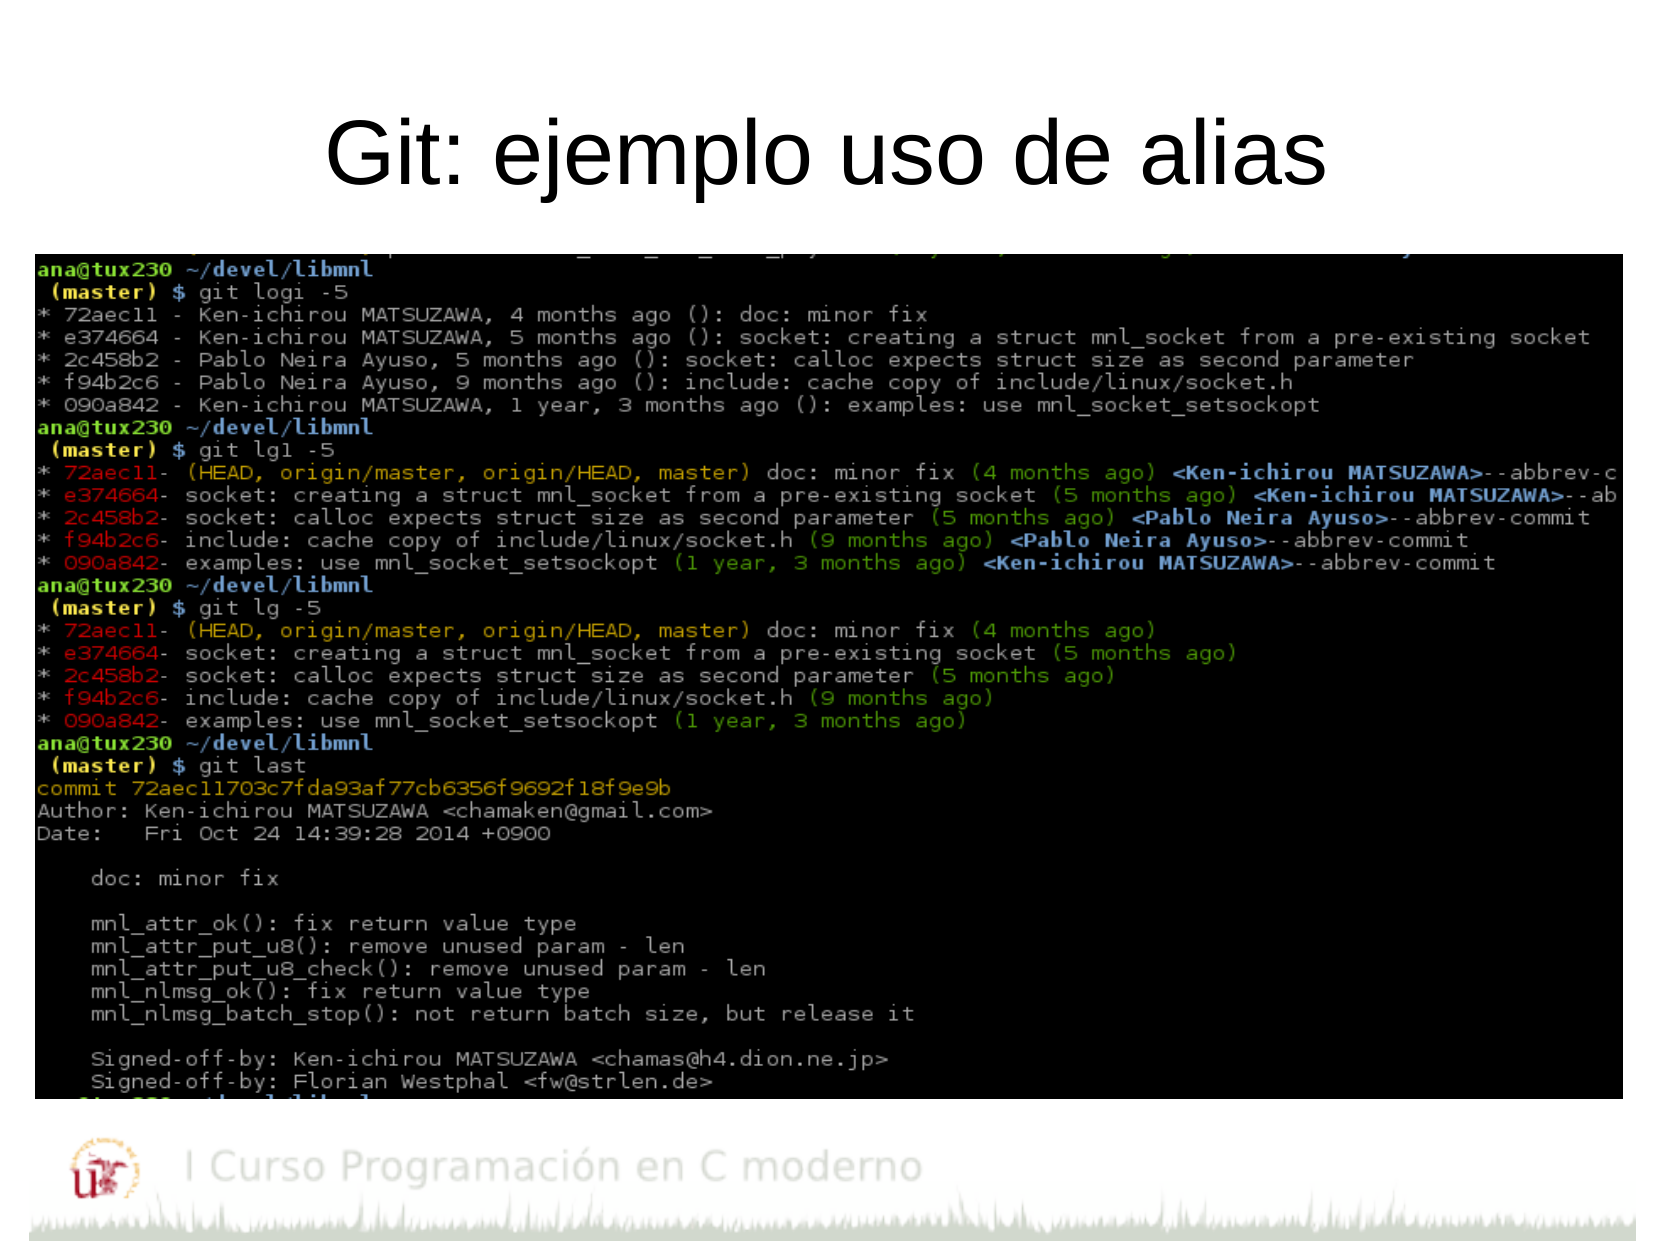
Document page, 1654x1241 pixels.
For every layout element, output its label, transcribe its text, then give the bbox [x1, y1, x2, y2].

picture [29, 1133, 1636, 1241]
picture [35, 254, 1623, 1099]
title Git: ejemplo uso de alias [82, 49, 1571, 254]
